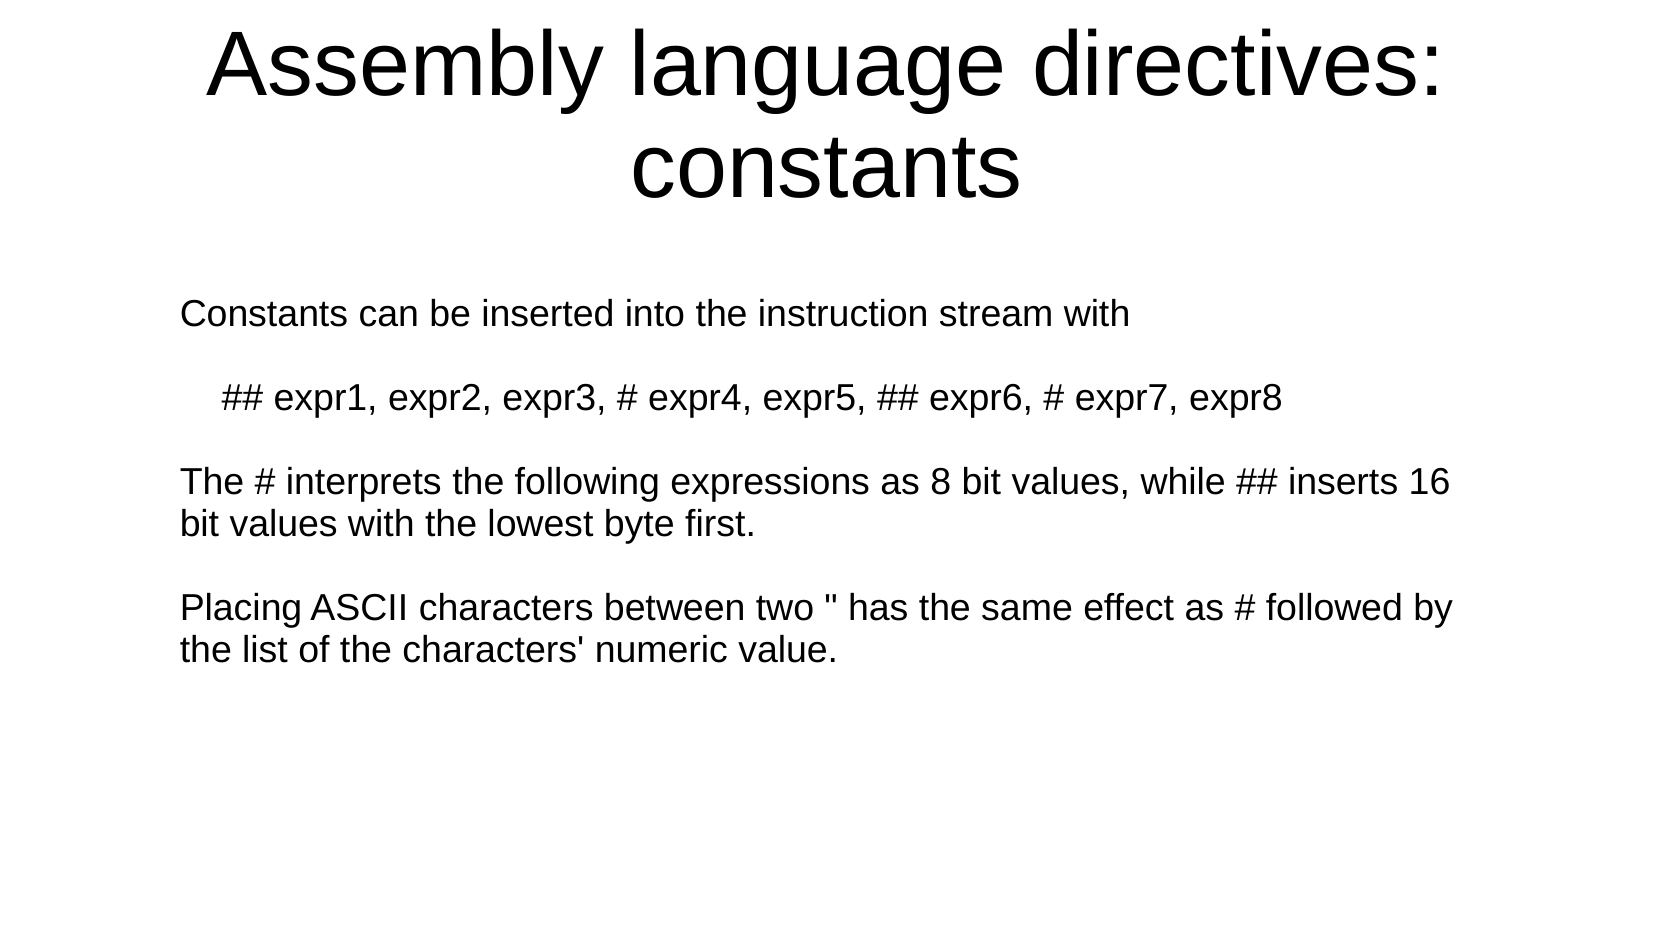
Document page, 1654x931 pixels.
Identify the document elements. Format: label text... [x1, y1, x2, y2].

title Assembly language directives: constants [82, 12, 1571, 218]
text_box Constants can be inserted into the instruction stream with ## expr1, expr2, expr3, # expr4, expr5, ## expr6, # expr7, expr8 The # interprets the following expressions as 8 bit values, while ## inserts 16 bit values with the lowest byte first. Placing ASCII characters between two " has the same effect as # followed by the list of the characters' numeric value. [165, 285, 1501, 678]
